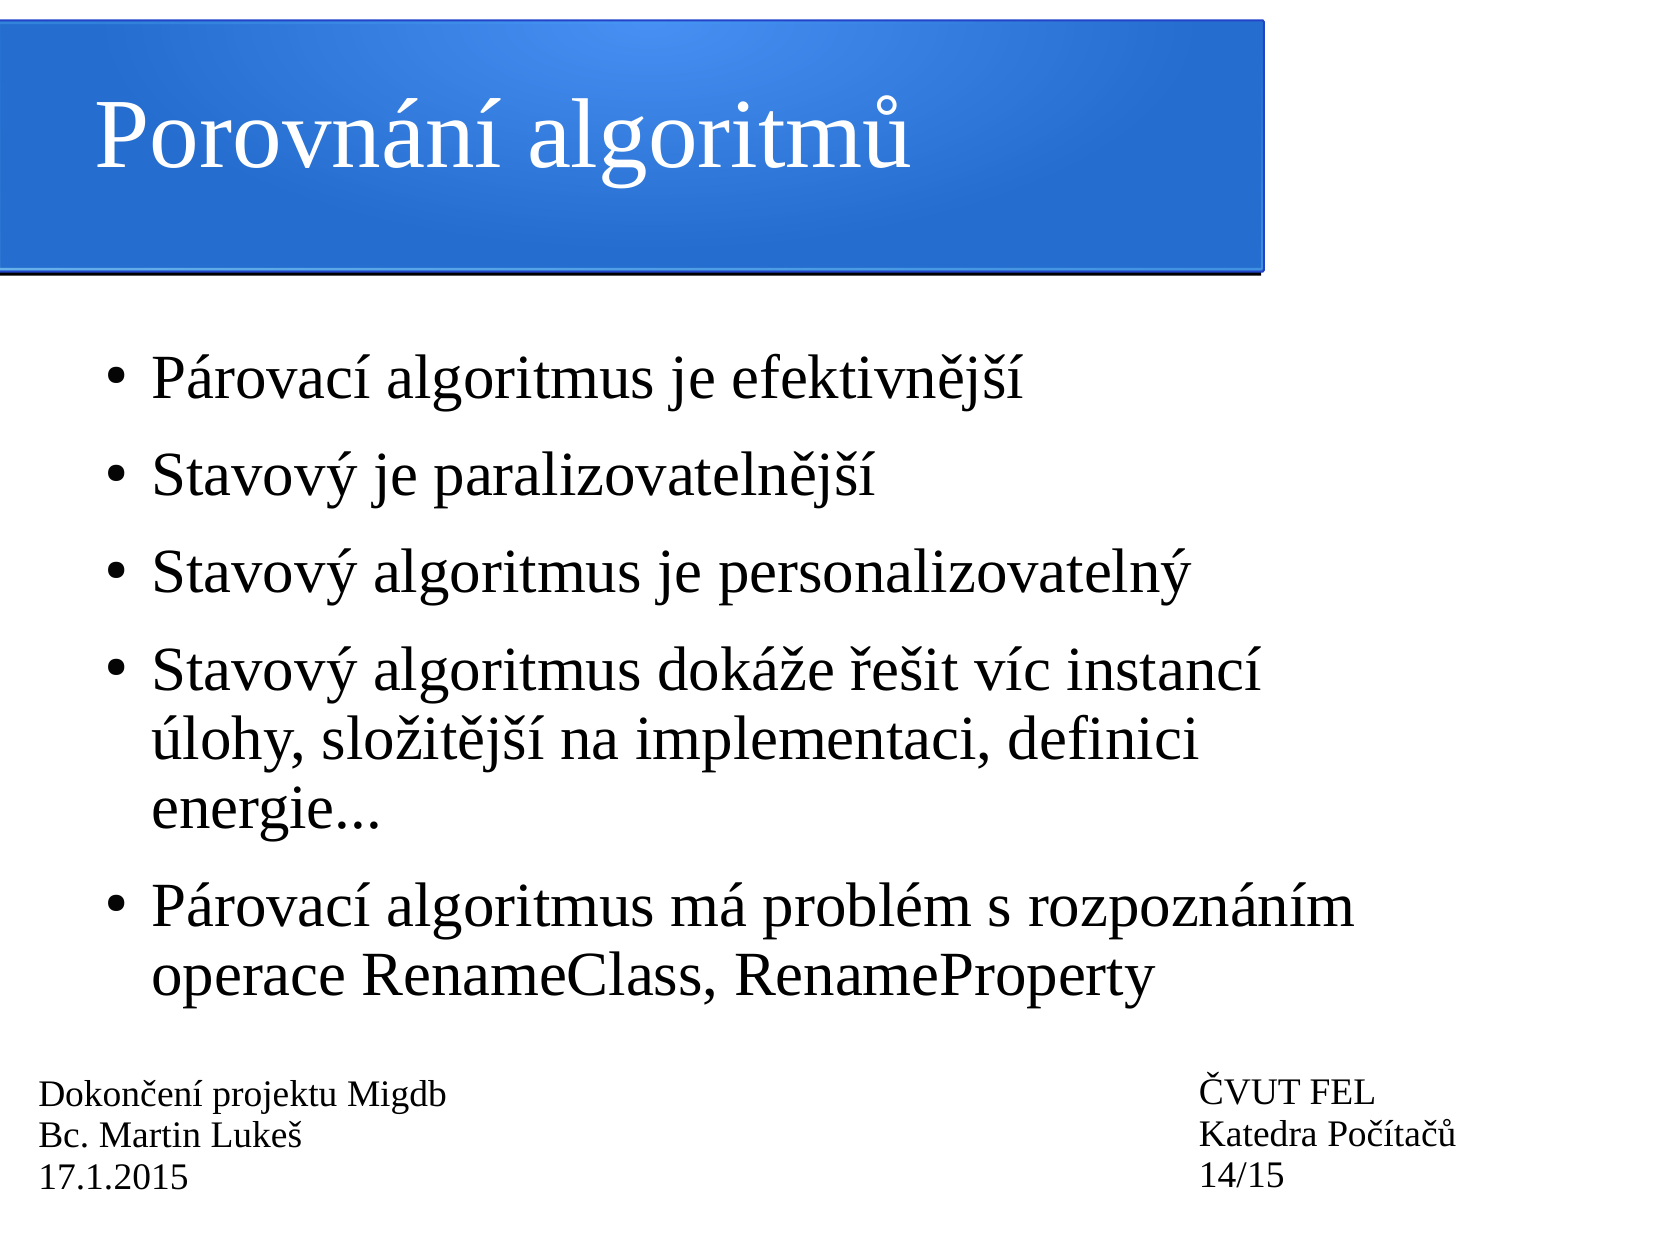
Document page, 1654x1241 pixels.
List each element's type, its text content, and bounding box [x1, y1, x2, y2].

list Párovací algoritmus je efektivnější Stavový je paralizovatelnější Stavový algoritmus je personalizovatelný Stavový algoritmus dokáže řešit víc instancí úlohy, složitější na implementaci, definici energie... Párovací algoritmus má problém s rozpoznáním operace RenameClass, RenameProperty [89, 342, 1359, 1052]
text_box ČVUT FEL Katedra Počítačů <number>/15 [1184, 1063, 1571, 1204]
text_box Porovnání algoritmů [94, 78, 1229, 189]
text_box Dokončení projektu Migdb Bc. Martin Lukeš 17.1.2015 [23, 1065, 1087, 1205]
